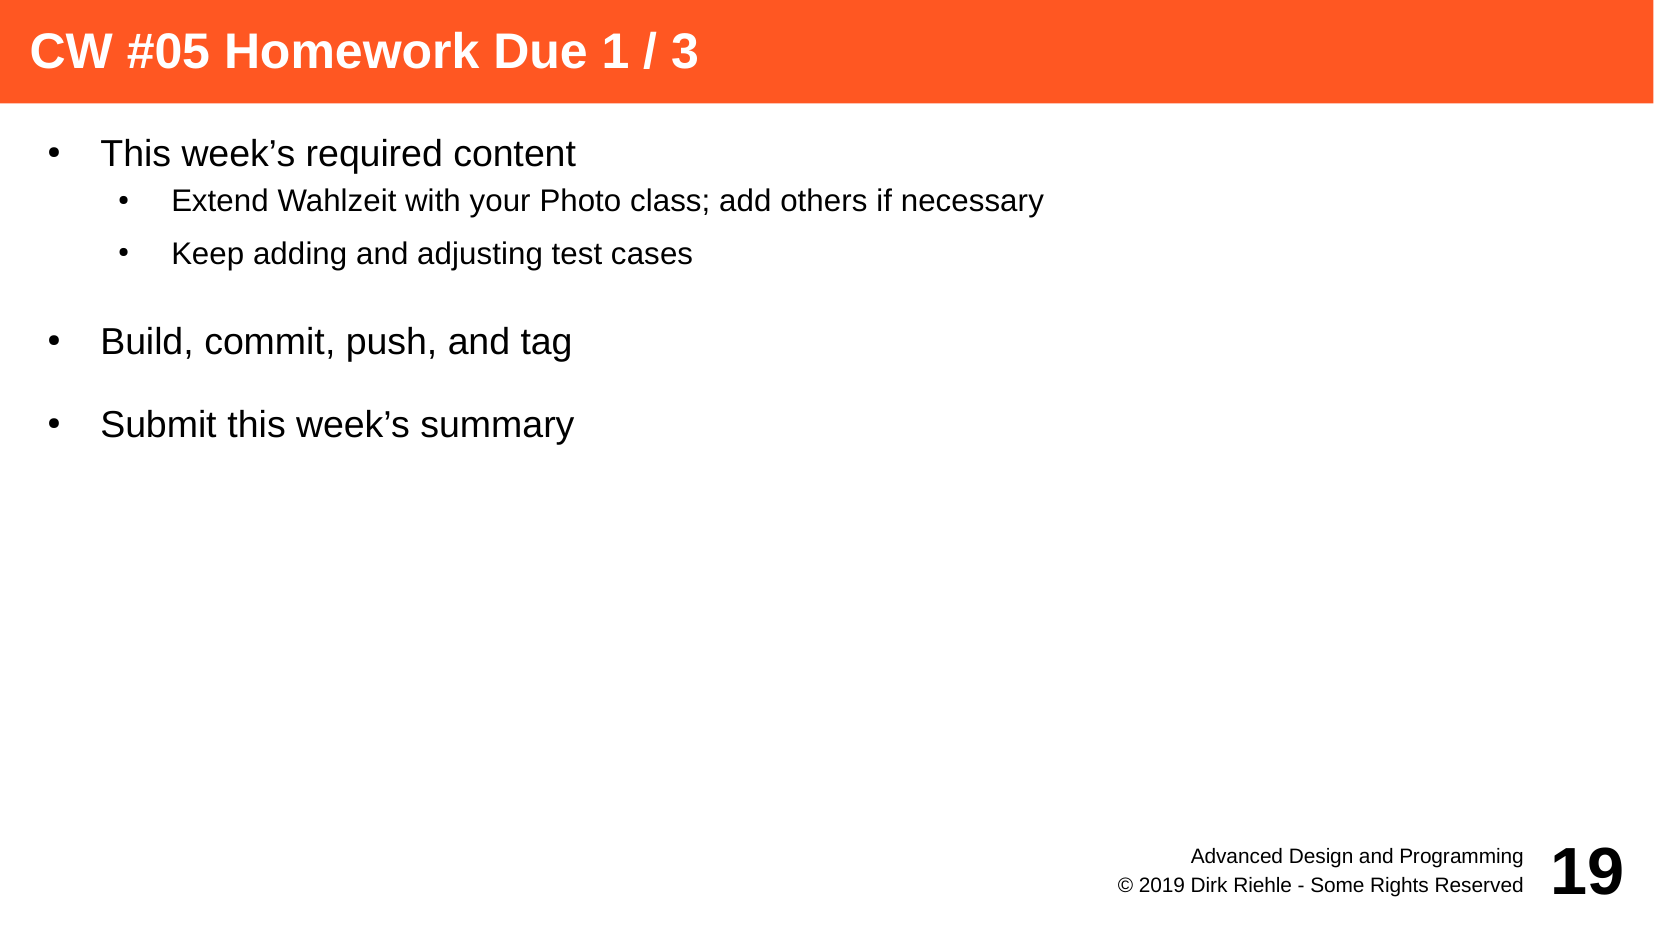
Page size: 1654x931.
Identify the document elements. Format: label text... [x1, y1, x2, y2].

title CW #05 Homework Due 1 / 3 [0, 0, 1654, 104]
list This week’s required content Extend Wahlzeit with your Photo class; add others if necessary Keep adding and adjusting test cases Build, commit, push, and tag Submit this week’s summary [29, 132, 1625, 813]
